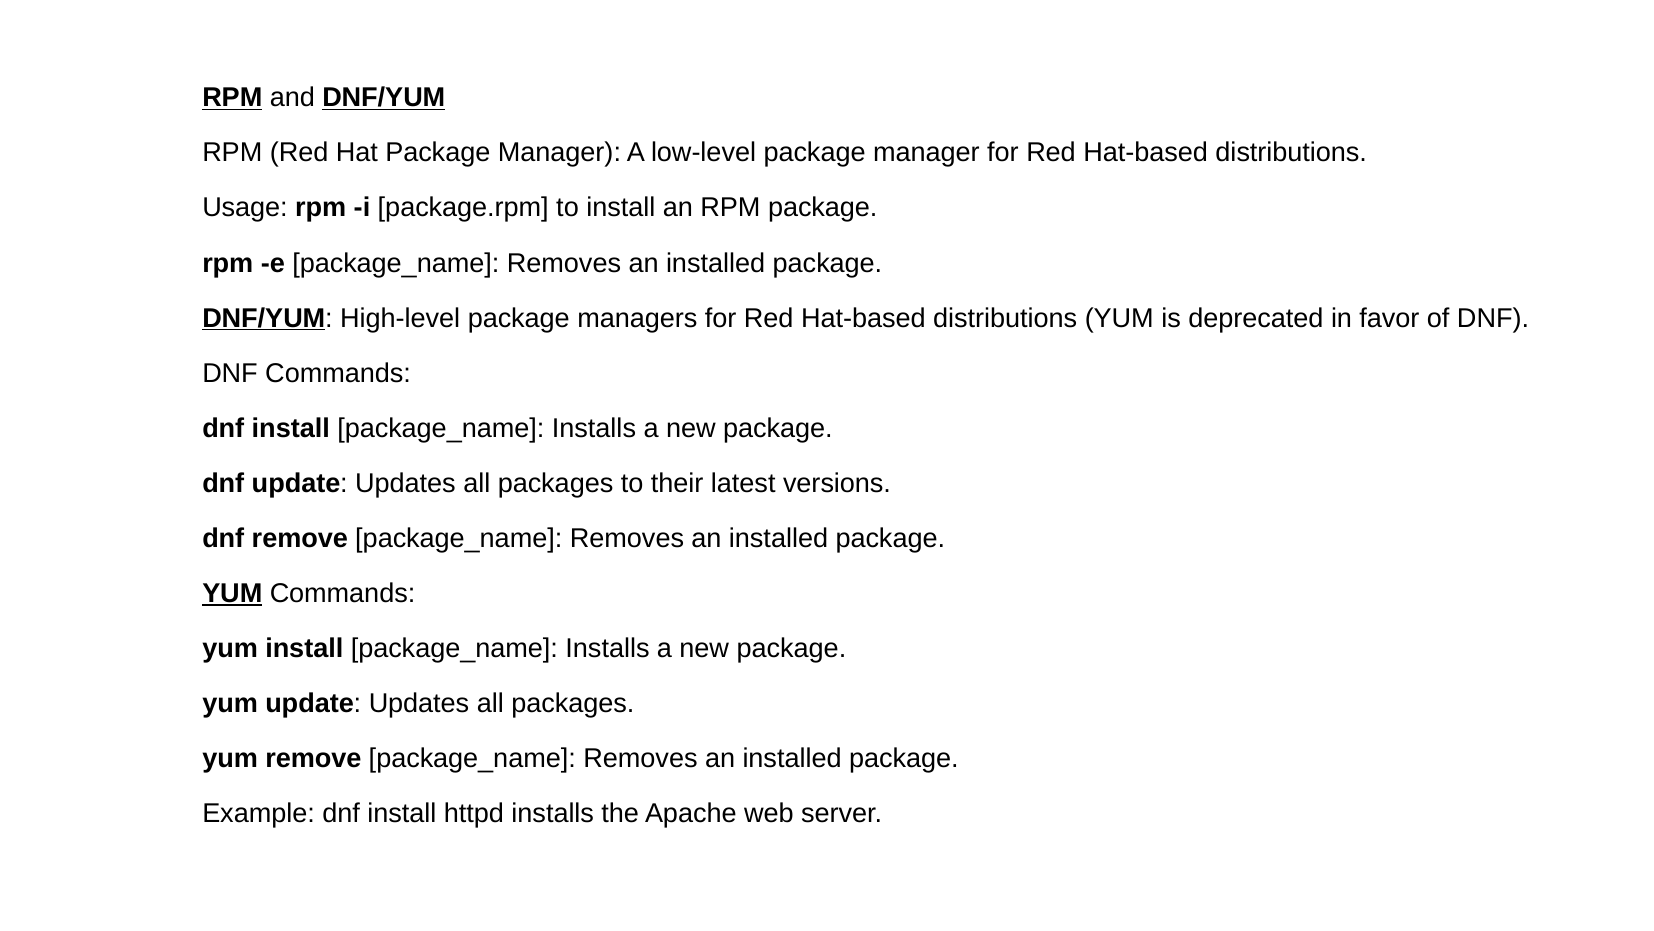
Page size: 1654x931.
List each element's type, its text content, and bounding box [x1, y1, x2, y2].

text_box RPM and DNF/YUM RPM (Red Hat Package Manager): A low-level package manager for Red Hat-based distributions. Usage: rpm -i [package.rpm] to install an RPM package. rpm -e [package_name]: Removes an installed package. DNF/YUM: High-level package managers for Red Hat-based distributions (YUM is deprecated in favor of DNF). DNF Commands: dnf install [package_name]: Installs a new package. dnf update: Updates all packages to their latest versions. dnf remove [package_name]: Removes an installed package. YUM Commands: yum install [package_name]: Installs a new package. yum update: Updates all packages. yum remove [package_name]: Removes an installed package. Example: dnf install httpd installs the Apache web server. [187, 75, 1544, 887]
